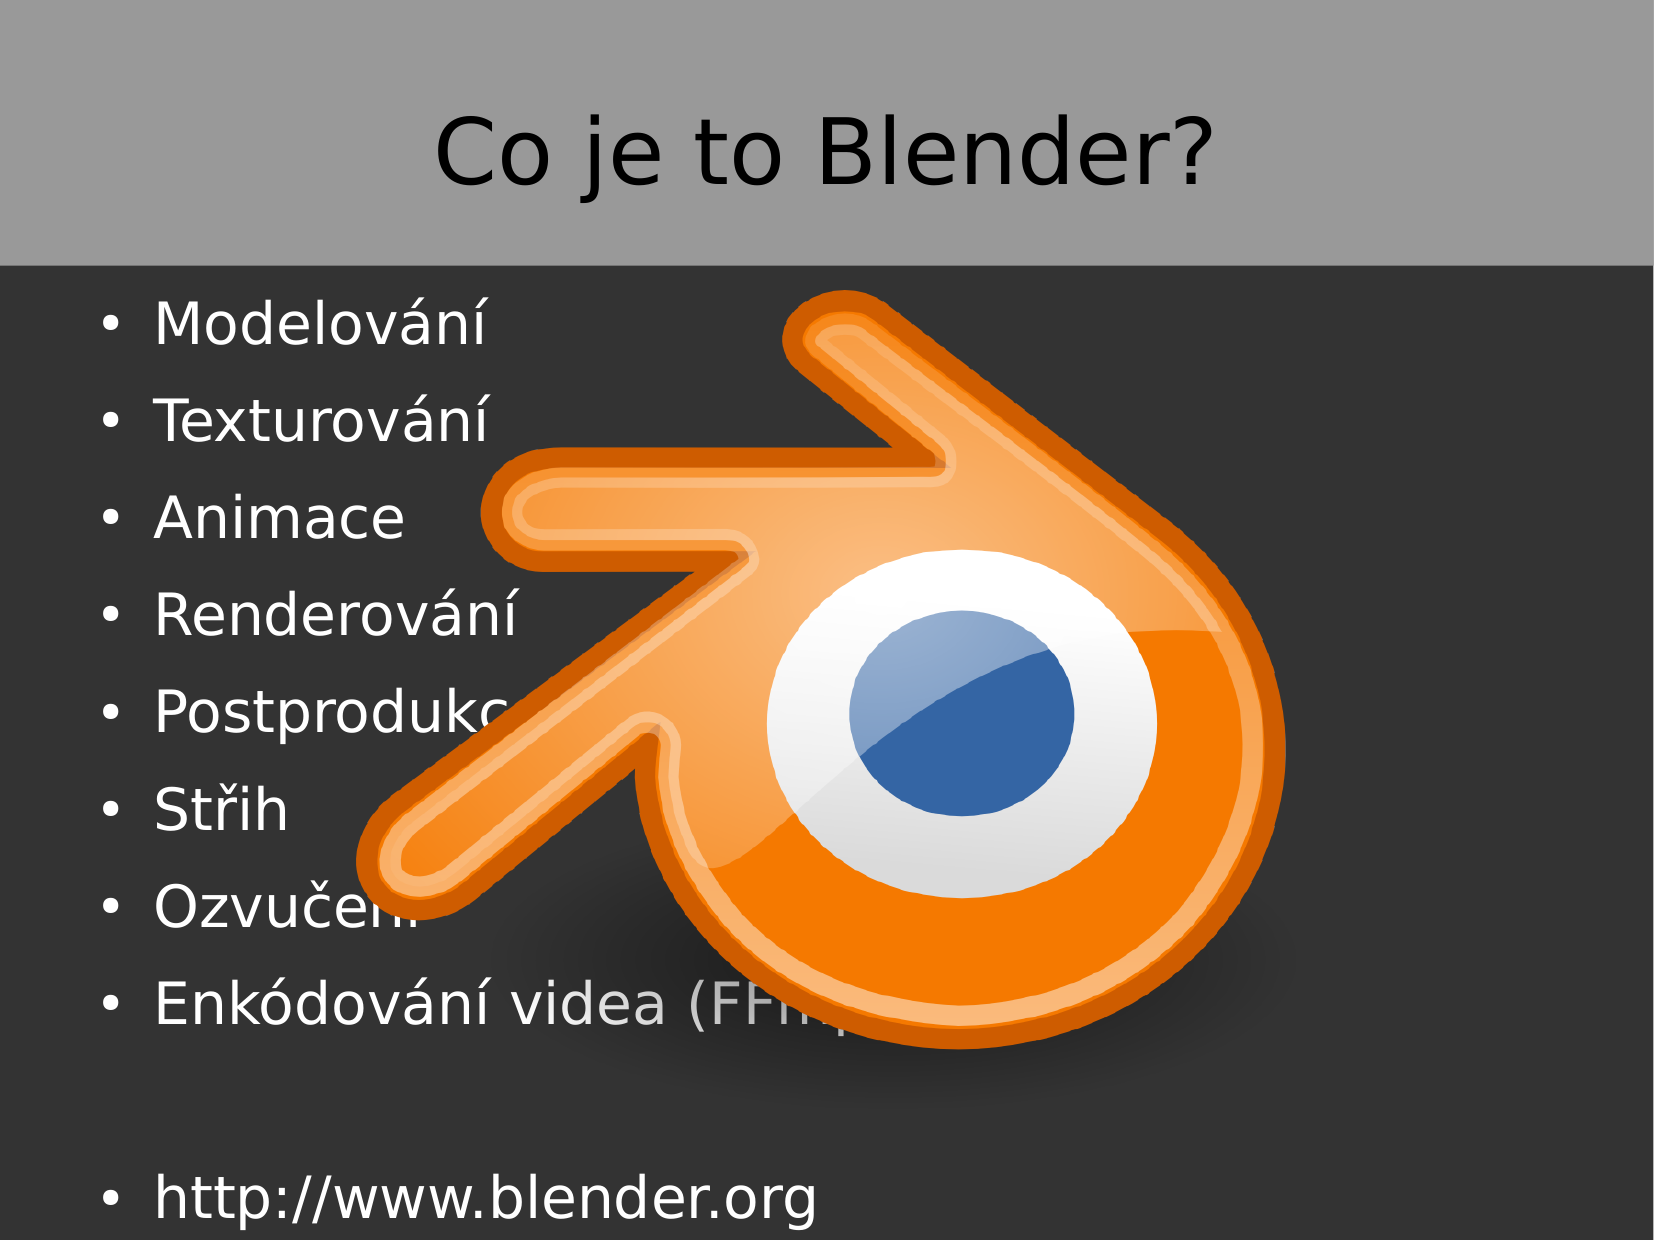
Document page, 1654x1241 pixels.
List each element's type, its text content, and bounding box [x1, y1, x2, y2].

title Co je to Blender? [82, 49, 1571, 257]
list Modelování Texturování Animace Renderování Postprodukce Střih Ozvučení Enkódování videa (FFmpeg) http://www.blender.org [82, 290, 1093, 1233]
picture [417, 290, 1572, 1109]
